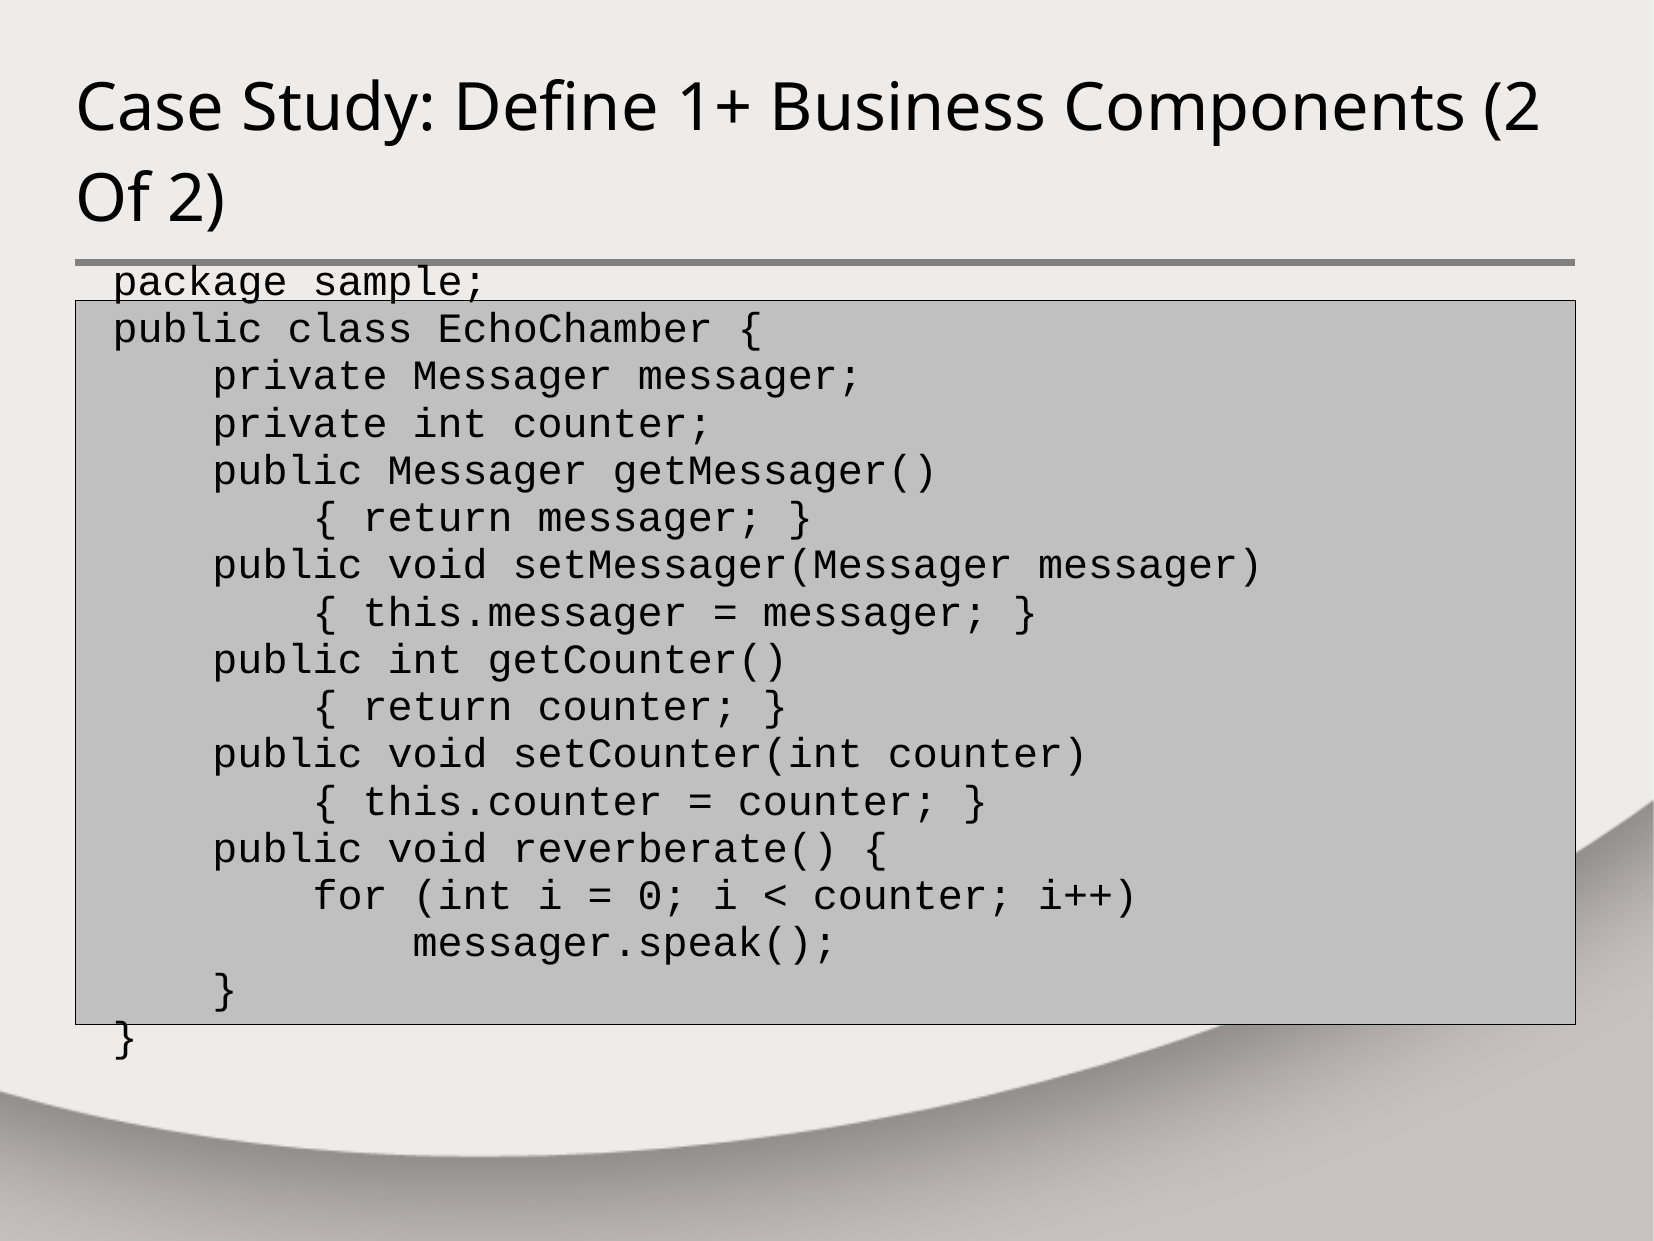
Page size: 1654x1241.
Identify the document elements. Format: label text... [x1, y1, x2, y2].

picture [0, 0, 1654, 1241]
title Case Study: Define 1+ Business Components (2 Of 2) [75, 75, 1576, 226]
text_box package sample; public class EchoChamber { private Messager messager; private int counter; public Messager getMessager() { return messager; } public void setMessager(Messager messager) { this.messager = messager; } public int getCounter() { return counter; } public void setCounter(int counter) { this.counter = counter; } public void reverberate() { for (int i = 0; i < counter; i++) messager.speak(); } } [75, 300, 1576, 1025]
